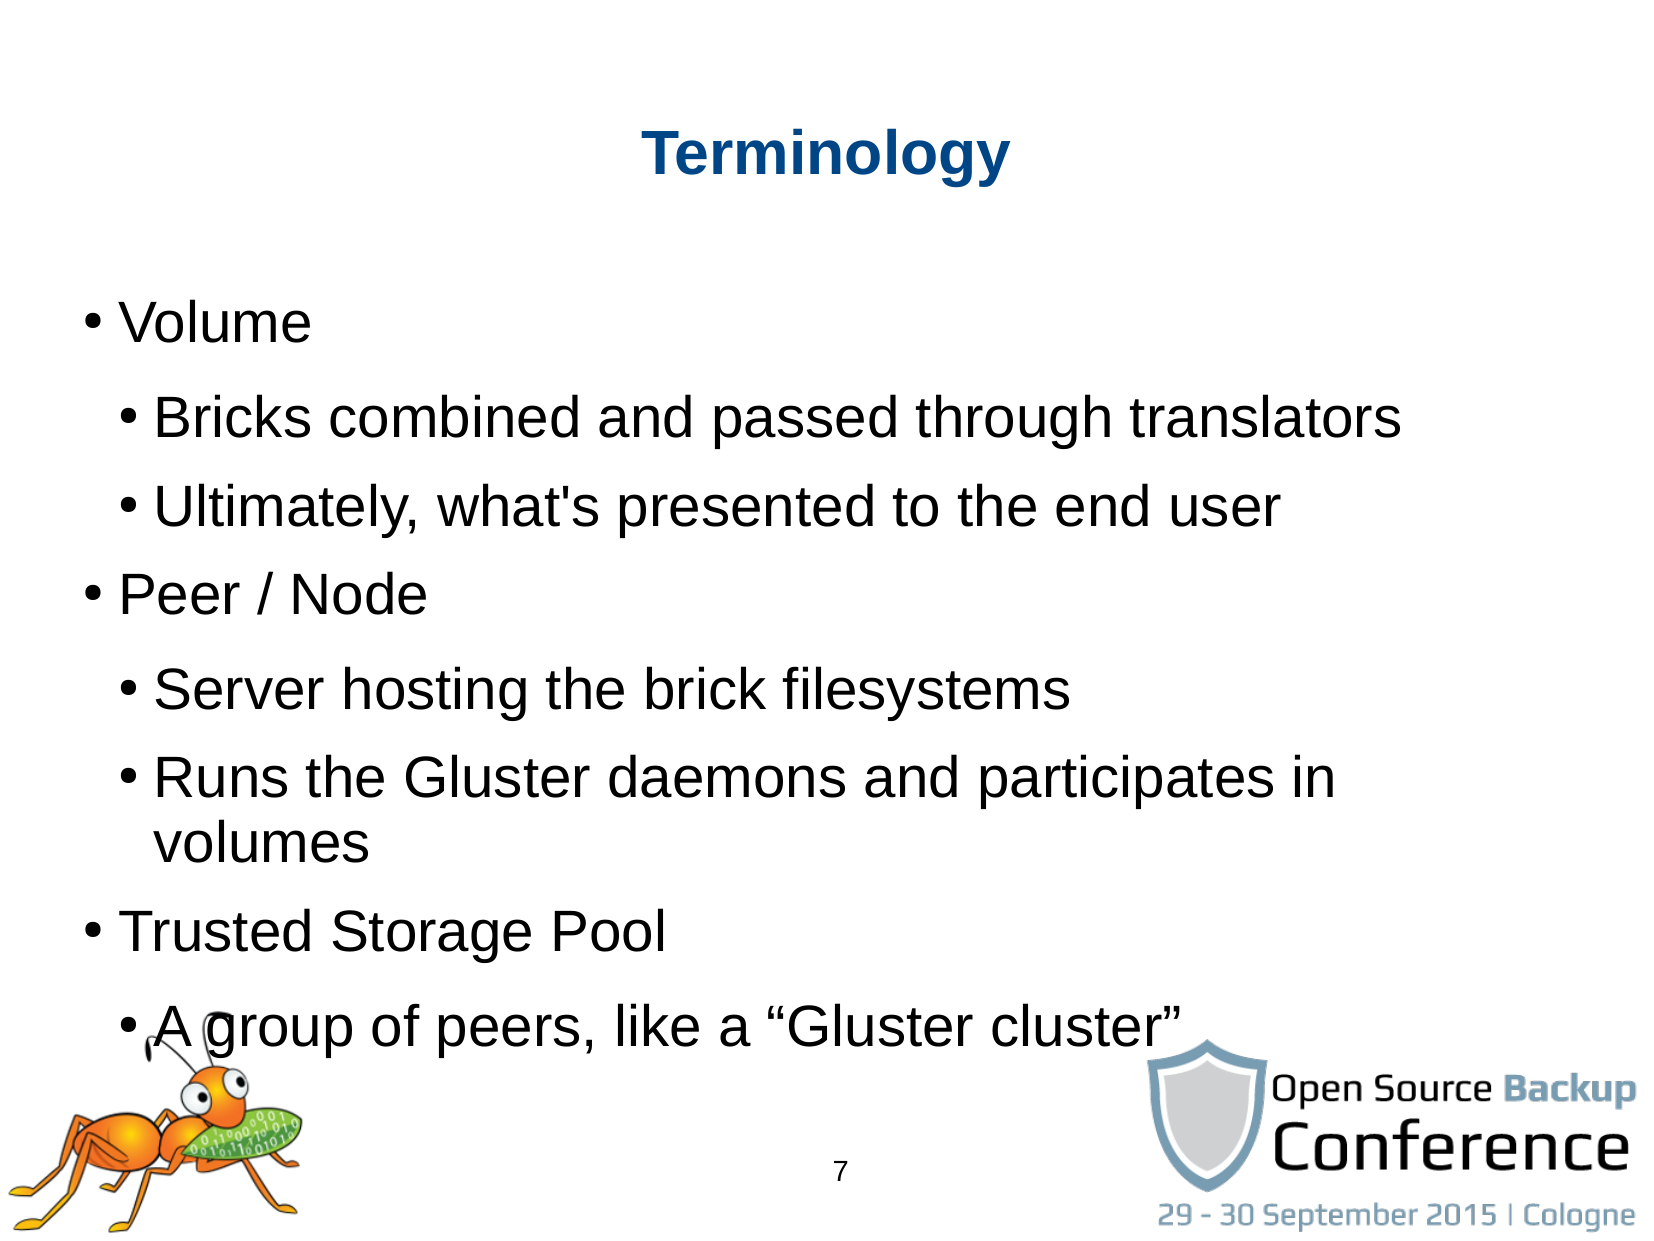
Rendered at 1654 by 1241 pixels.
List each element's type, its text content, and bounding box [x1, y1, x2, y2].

picture [5, 1009, 306, 1235]
list Volume Bricks combined and passed through translators Ultimately, what's presented to the end user Peer / Node Server hosting the brick filesystems Runs the Gluster daemons and participates in volumes Trusted Storage Pool A group of peers, like a “Gluster cluster” [82, 290, 1571, 1109]
picture [1132, 1033, 1654, 1241]
title Terminology [82, 49, 1571, 257]
